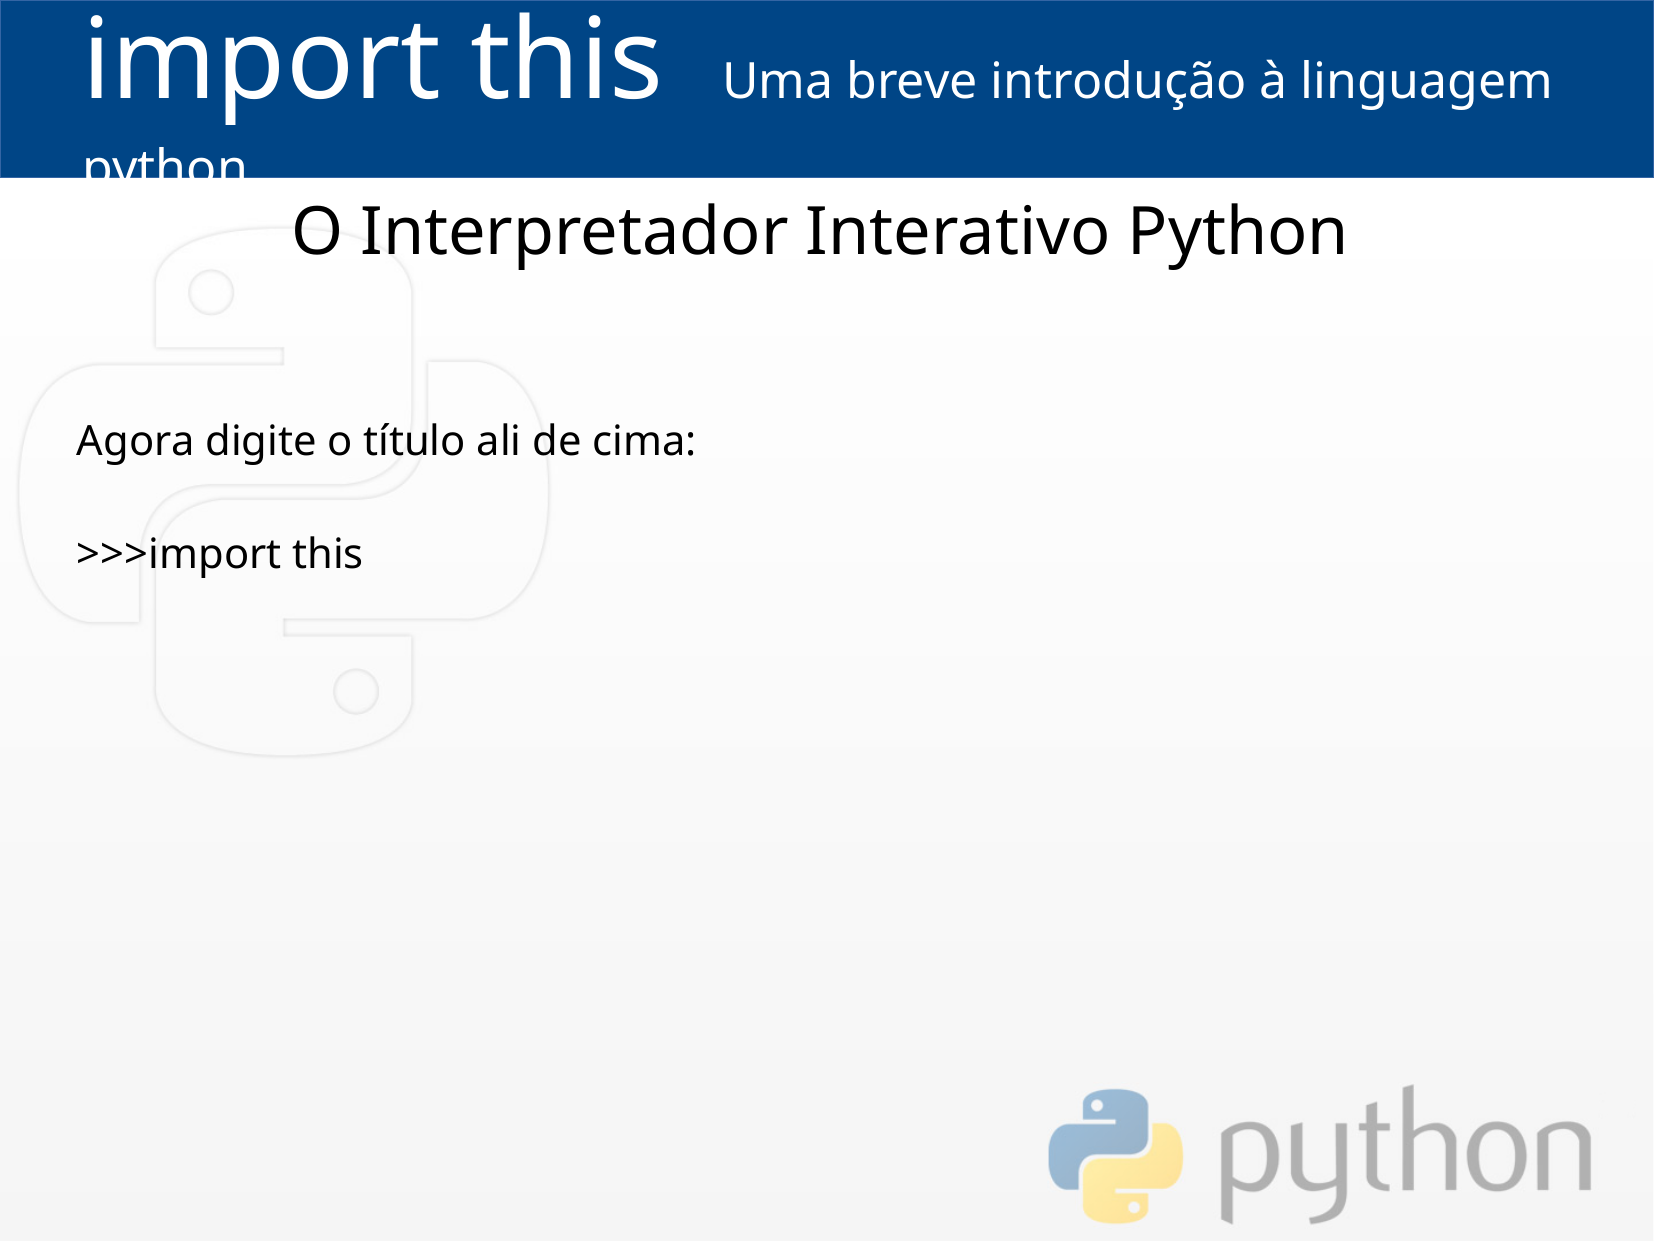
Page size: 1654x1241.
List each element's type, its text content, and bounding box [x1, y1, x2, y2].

text_box [0, 0, 1654, 178]
subtitle O Interpretador Interativo Python Agora digite o título ali de cima: >>>import this [76, 208, 1565, 1057]
title import this Uma breve introdução à linguagem python [82, 1, 1571, 178]
picture [0, 208, 1654, 1241]
